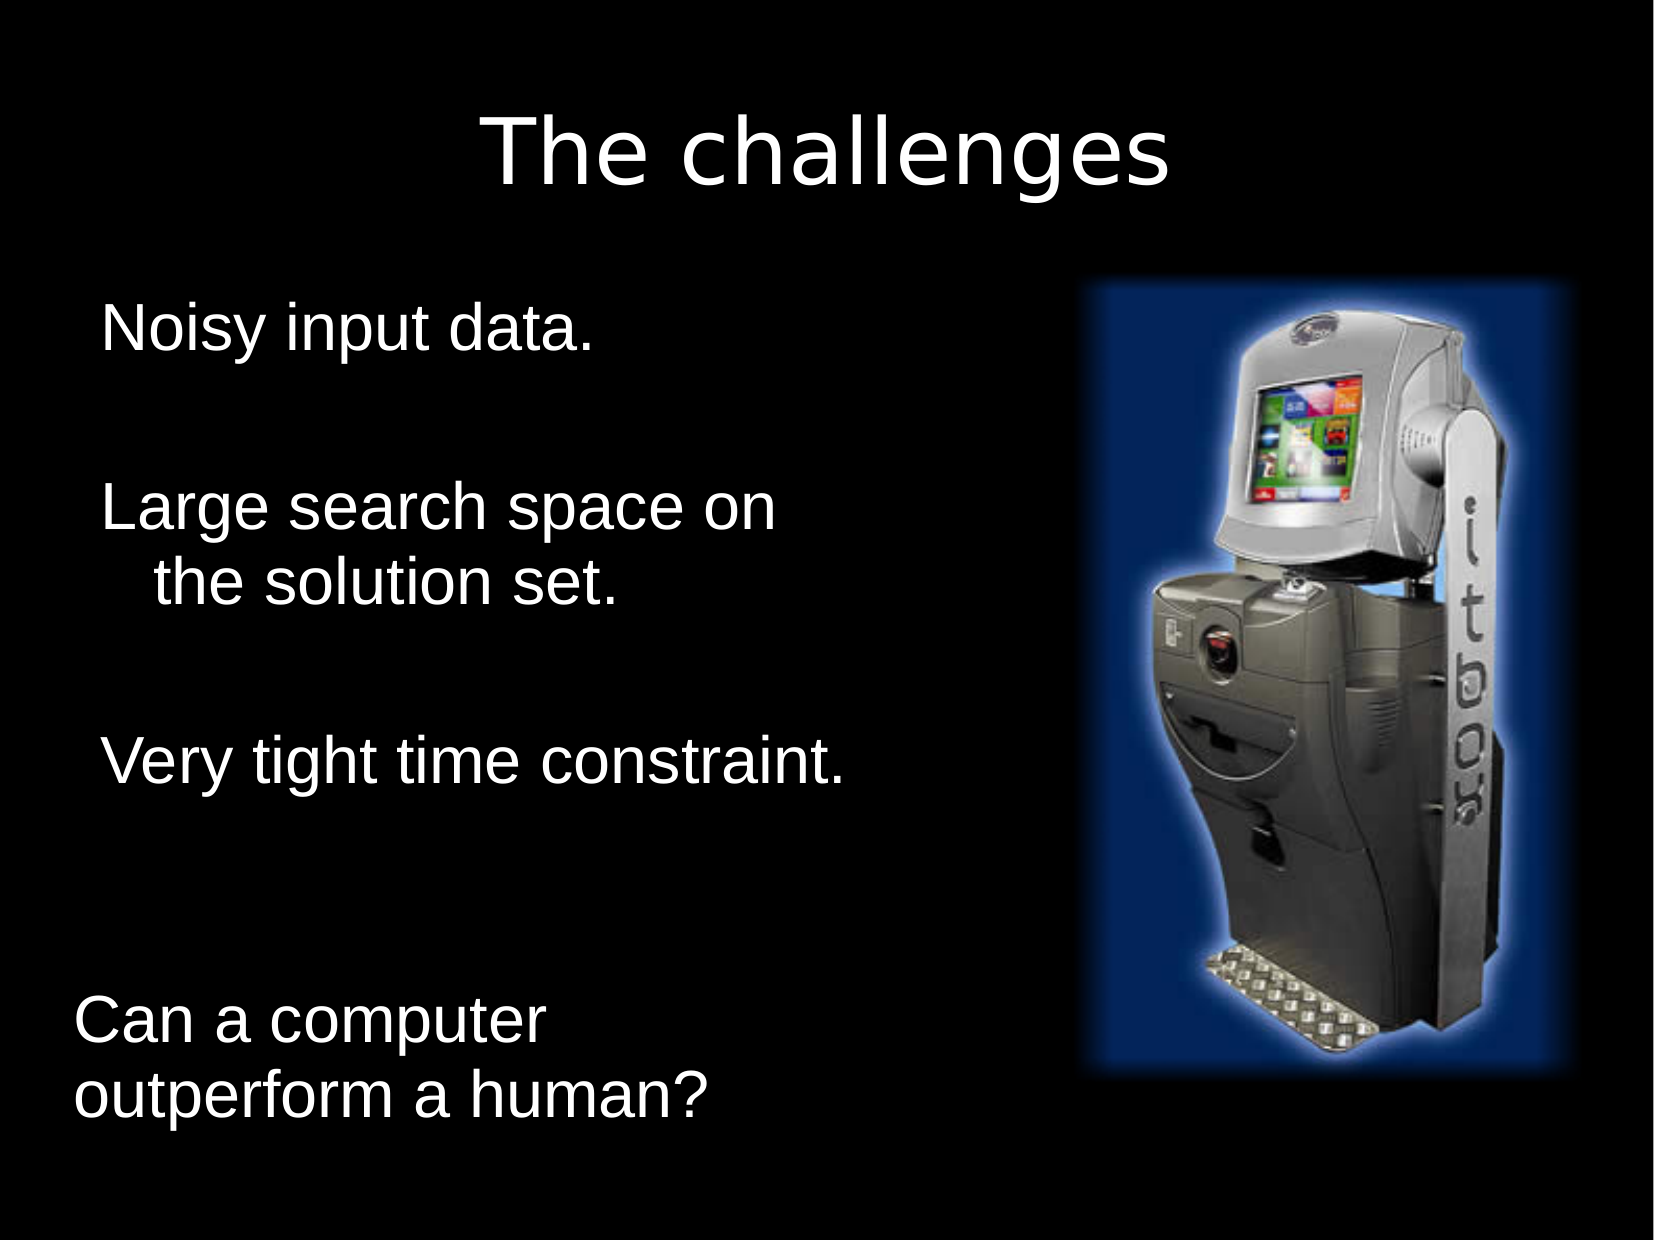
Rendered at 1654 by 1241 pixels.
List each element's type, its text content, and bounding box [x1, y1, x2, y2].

list Noisy input data. Large search space on the solution set. Very tight time constraint. [82, 290, 886, 948]
title The challenges [82, 49, 1571, 257]
picture [1062, 265, 1599, 1100]
text_box Can a computer outperform a human? [59, 974, 886, 1182]
